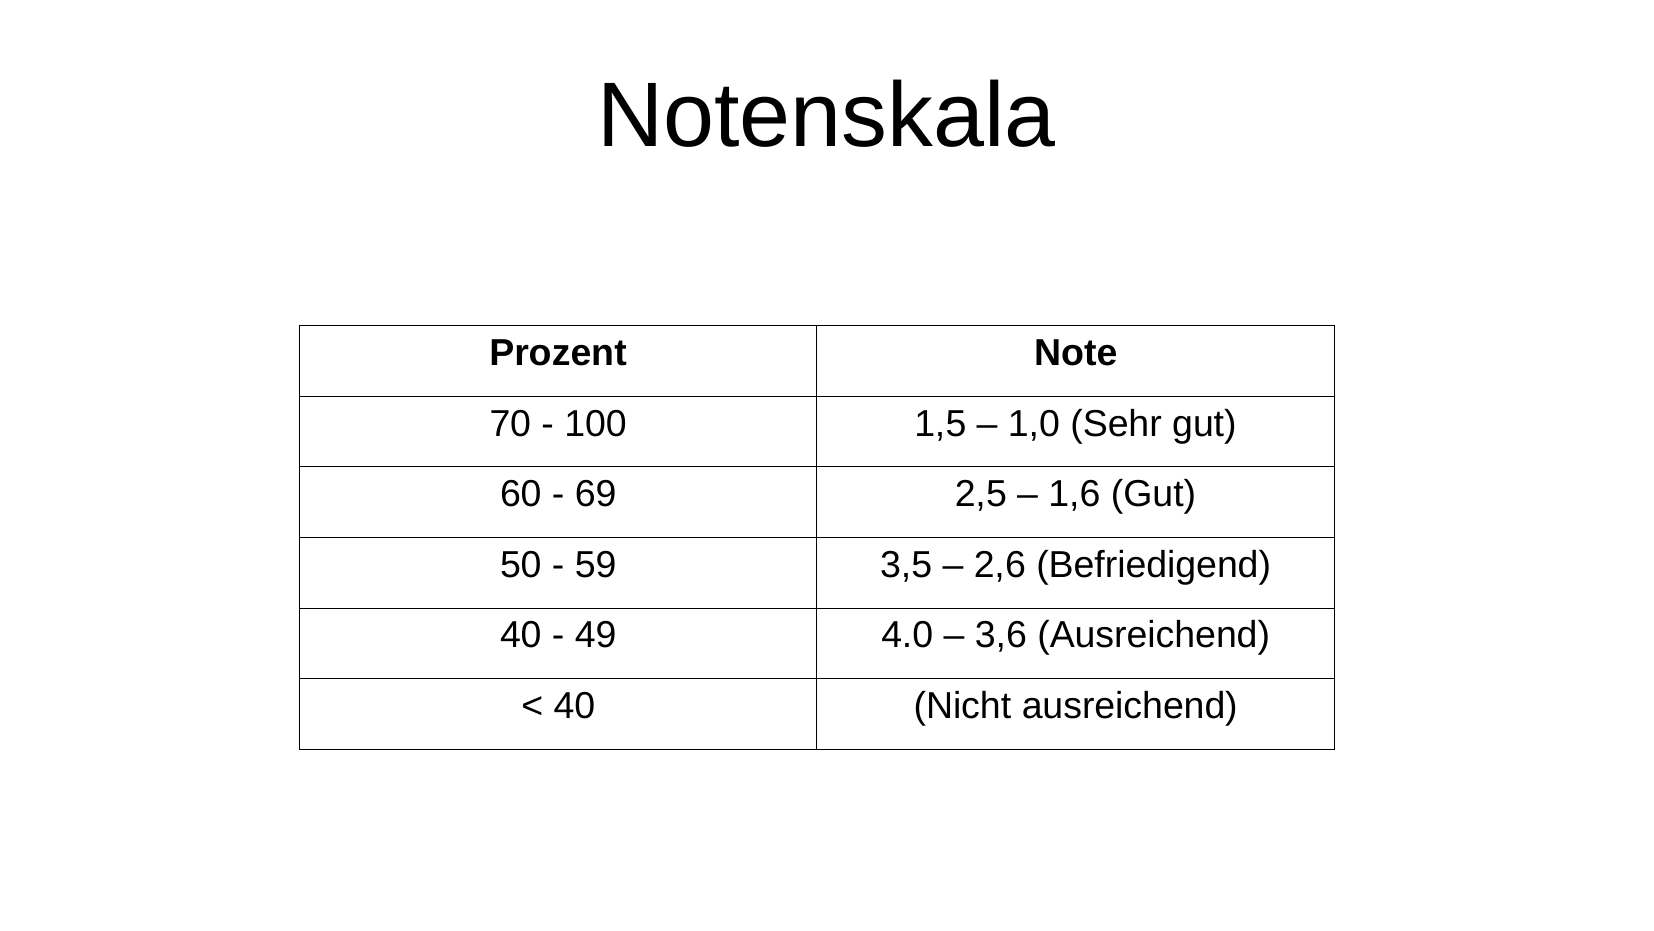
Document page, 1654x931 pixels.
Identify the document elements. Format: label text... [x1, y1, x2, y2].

table_cell (Nicht ausreichend) [817, 679, 1334, 749]
title Notenskala [82, 37, 1571, 193]
table_header Note [817, 326, 1334, 396]
table_cell 4.0 – 3,6 (Ausreichend) [817, 609, 1334, 678]
table_cell < 40 [300, 679, 816, 749]
table_cell 3,5 – 2,6 (Befriedigend) [817, 538, 1334, 608]
table_header Prozent [300, 326, 816, 396]
table_cell 40 - 49 [300, 609, 816, 678]
table_cell 60 - 69 [300, 467, 816, 537]
table_cell 70 - 100 [300, 397, 816, 466]
table_cell 2,5 – 1,6 (Gut) [817, 467, 1334, 537]
table_cell 1,5 – 1,0 (Sehr gut) [817, 397, 1334, 466]
table_cell 50 - 59 [300, 538, 816, 608]
